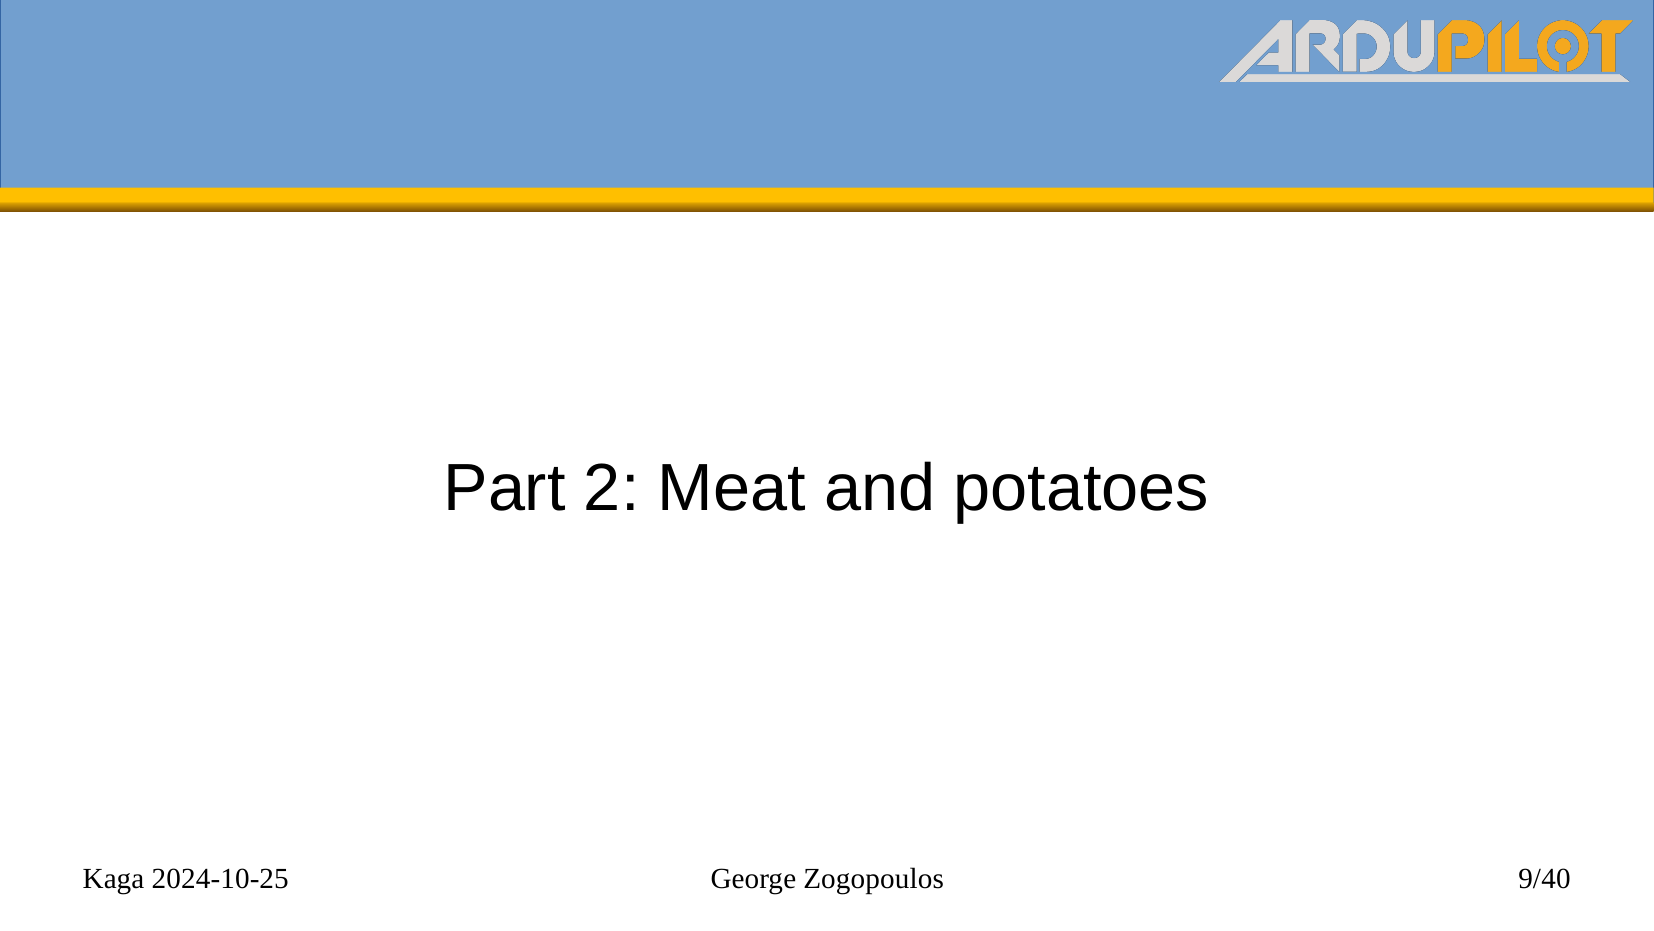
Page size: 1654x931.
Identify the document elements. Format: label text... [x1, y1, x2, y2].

picture [1219, 20, 1633, 82]
subtitle Part 2: Meat and potatoes [82, 217, 1571, 757]
